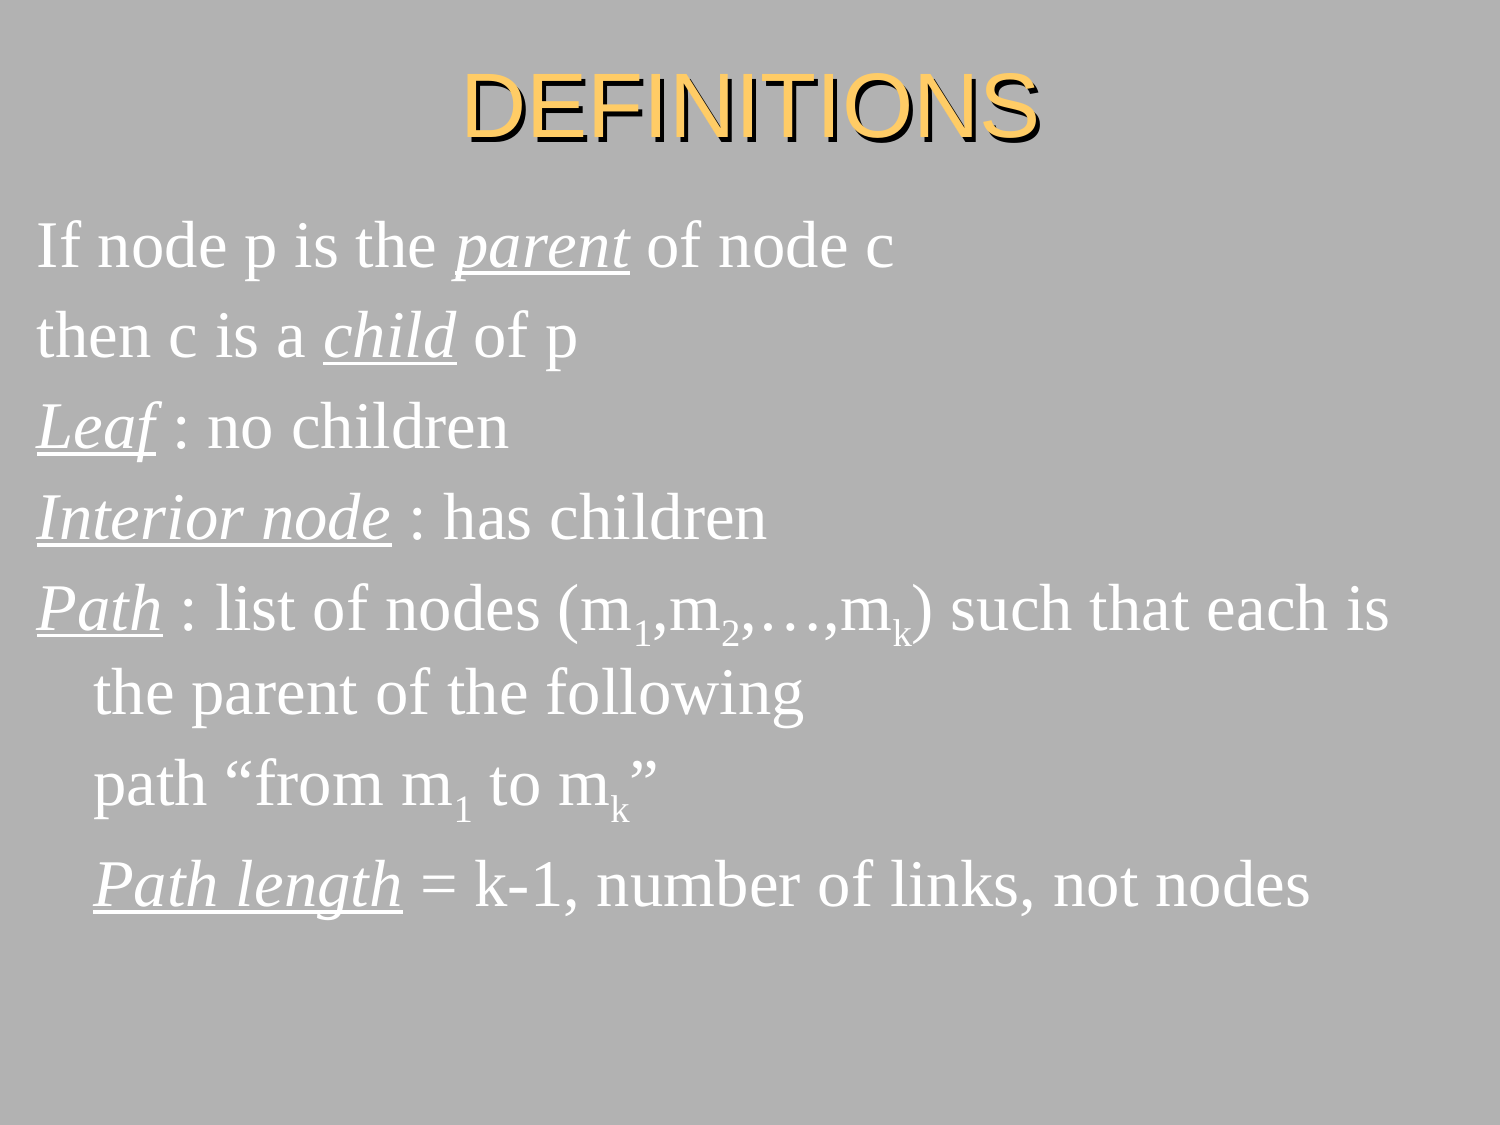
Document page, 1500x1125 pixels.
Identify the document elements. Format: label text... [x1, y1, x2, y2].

list If node p is the parent of node c then c is a child of p Leaf : no children Interior node : has children Path : list of nodes (m1,m2,…,mk) such that each is the parent of the following path “from m1 to mk” Path length = k-1, number of links, not nodes [22, 200, 1482, 1026]
title DEFINITIONS [22, 47, 1480, 166]
